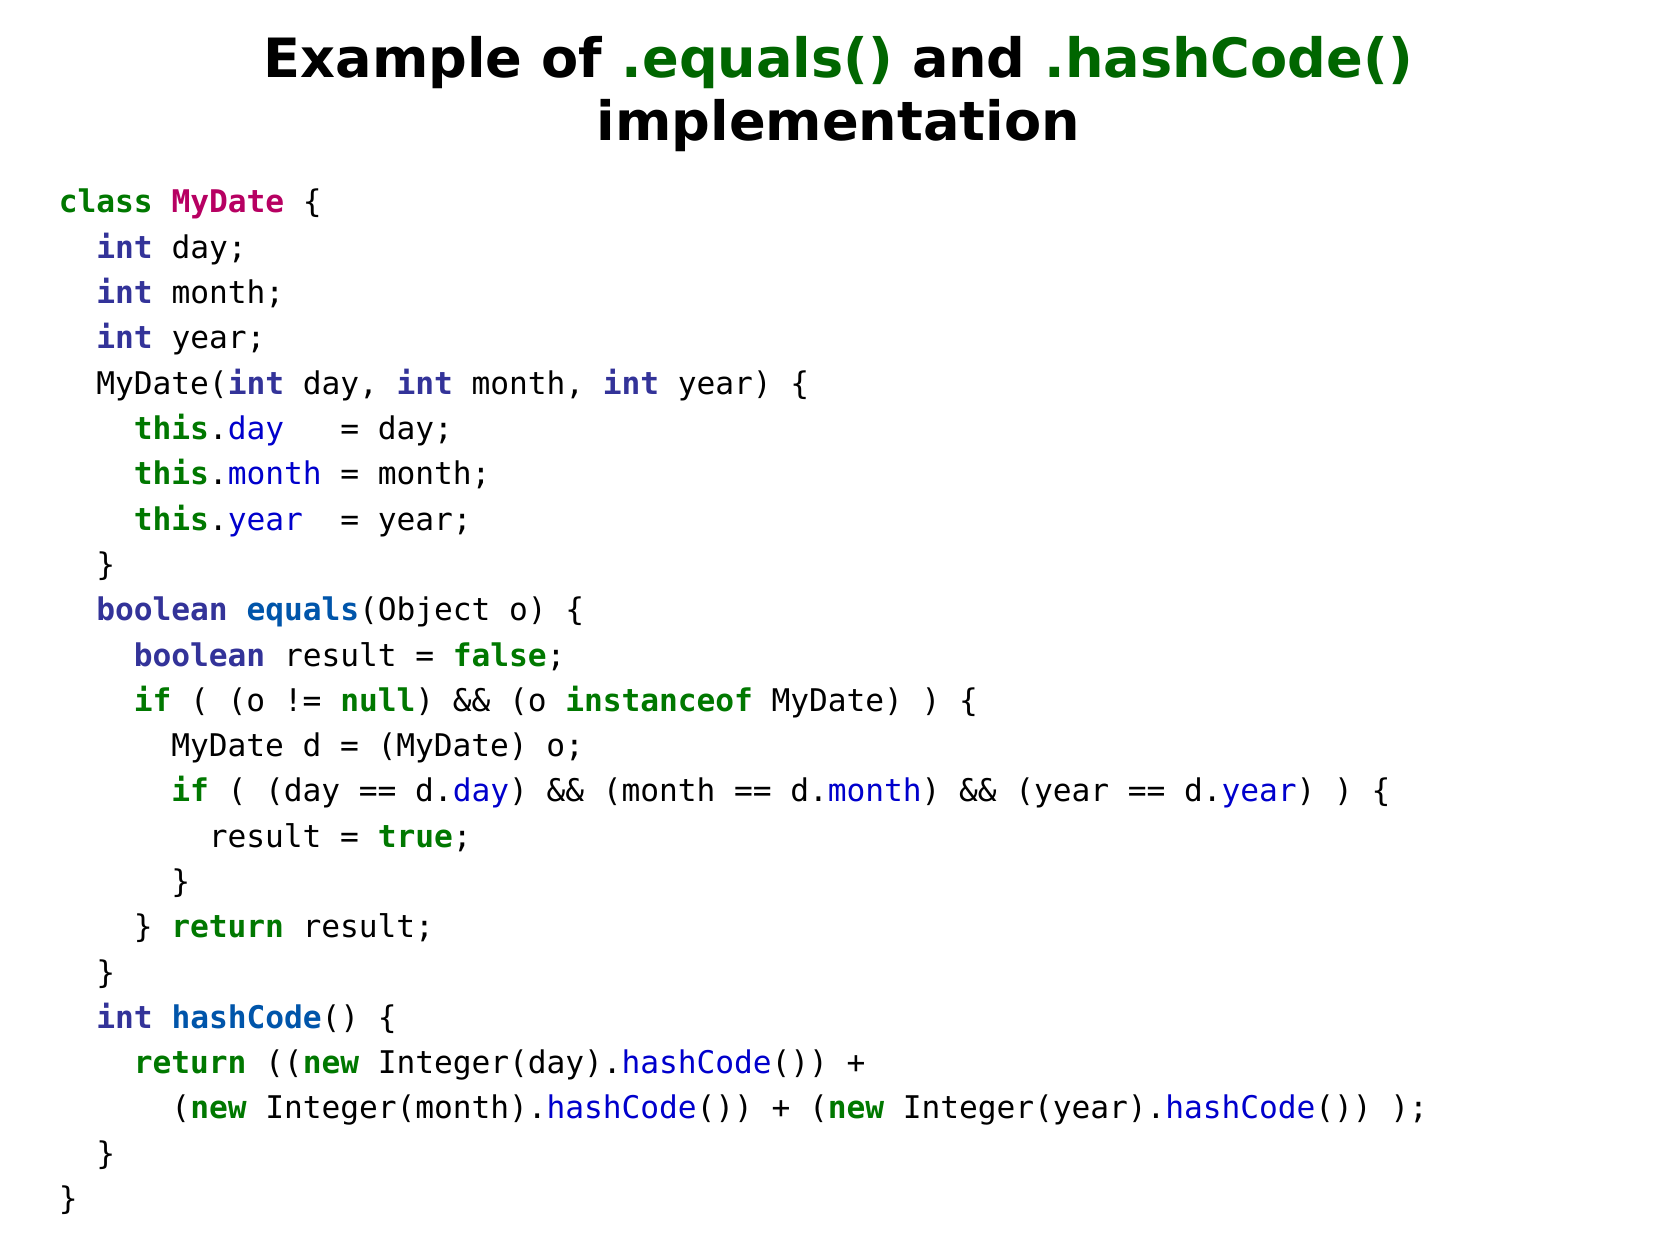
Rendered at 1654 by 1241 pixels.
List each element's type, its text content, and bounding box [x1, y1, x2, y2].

title Example of .equals() and .hashCode() implementation [94, 26, 1583, 154]
list class MyDate { int day; int month; int year; MyDate(int day, int month, int year) { this.day = day; this.month = month; this.year = year; } boolean equals(Object o) { boolean result = false; if ( (o != null) && (o instanceof MyDate) ) { MyDate d = (MyDate) o; if ( (day == d.day) && (month == d.month) && (year == d.year) ) { result = true; } } return result; } int hashCode() { return ((new Integer(day).hashCode()) + (new Integer(month).hashCode()) + (new Integer(year).hashCode()) ); } } [59, 174, 1619, 1241]
